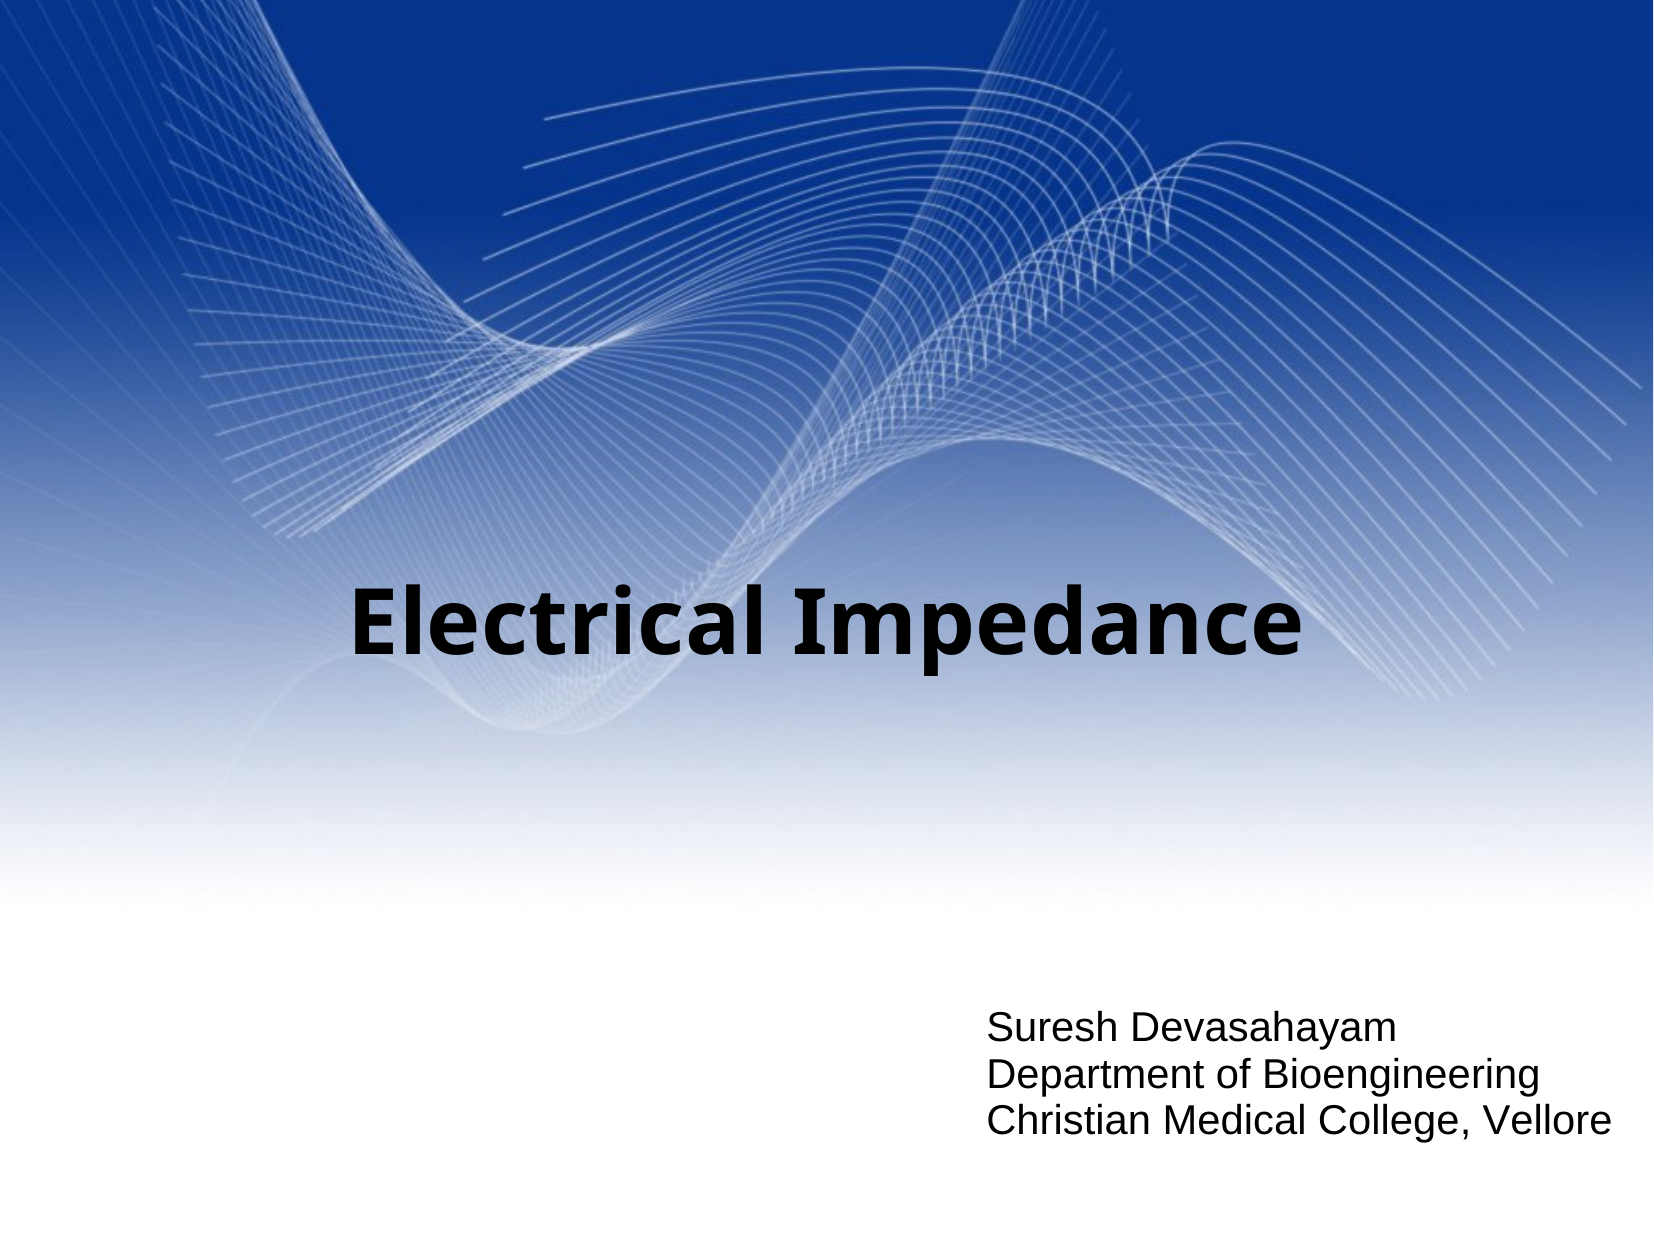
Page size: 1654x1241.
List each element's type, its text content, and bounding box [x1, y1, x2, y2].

picture [0, 0, 1654, 1241]
list Suresh Devasahayam Department of Bioengineering Christian Medical College, Vellore [915, 1003, 1625, 1192]
title Electrical Impedance [0, 386, 1653, 853]
